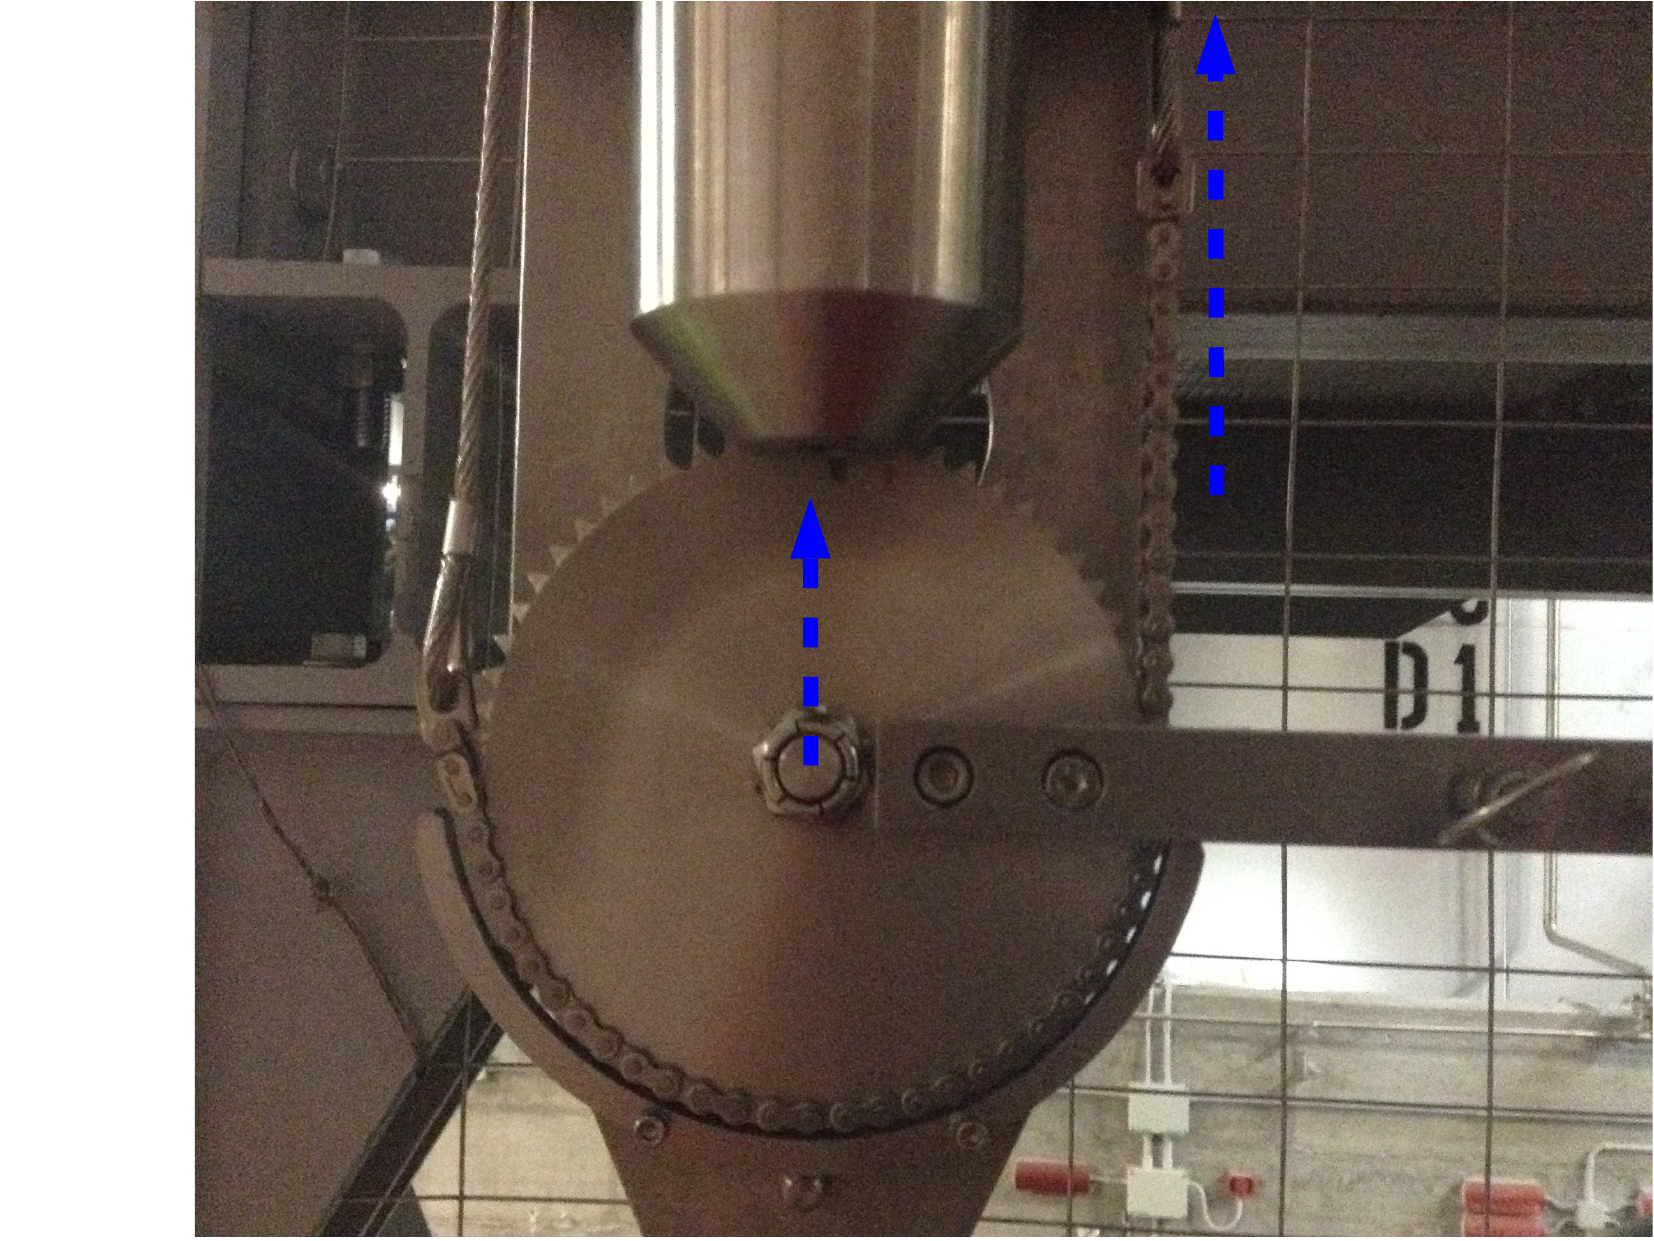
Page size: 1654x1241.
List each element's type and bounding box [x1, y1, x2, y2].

picture [194, 1, 1653, 1237]
